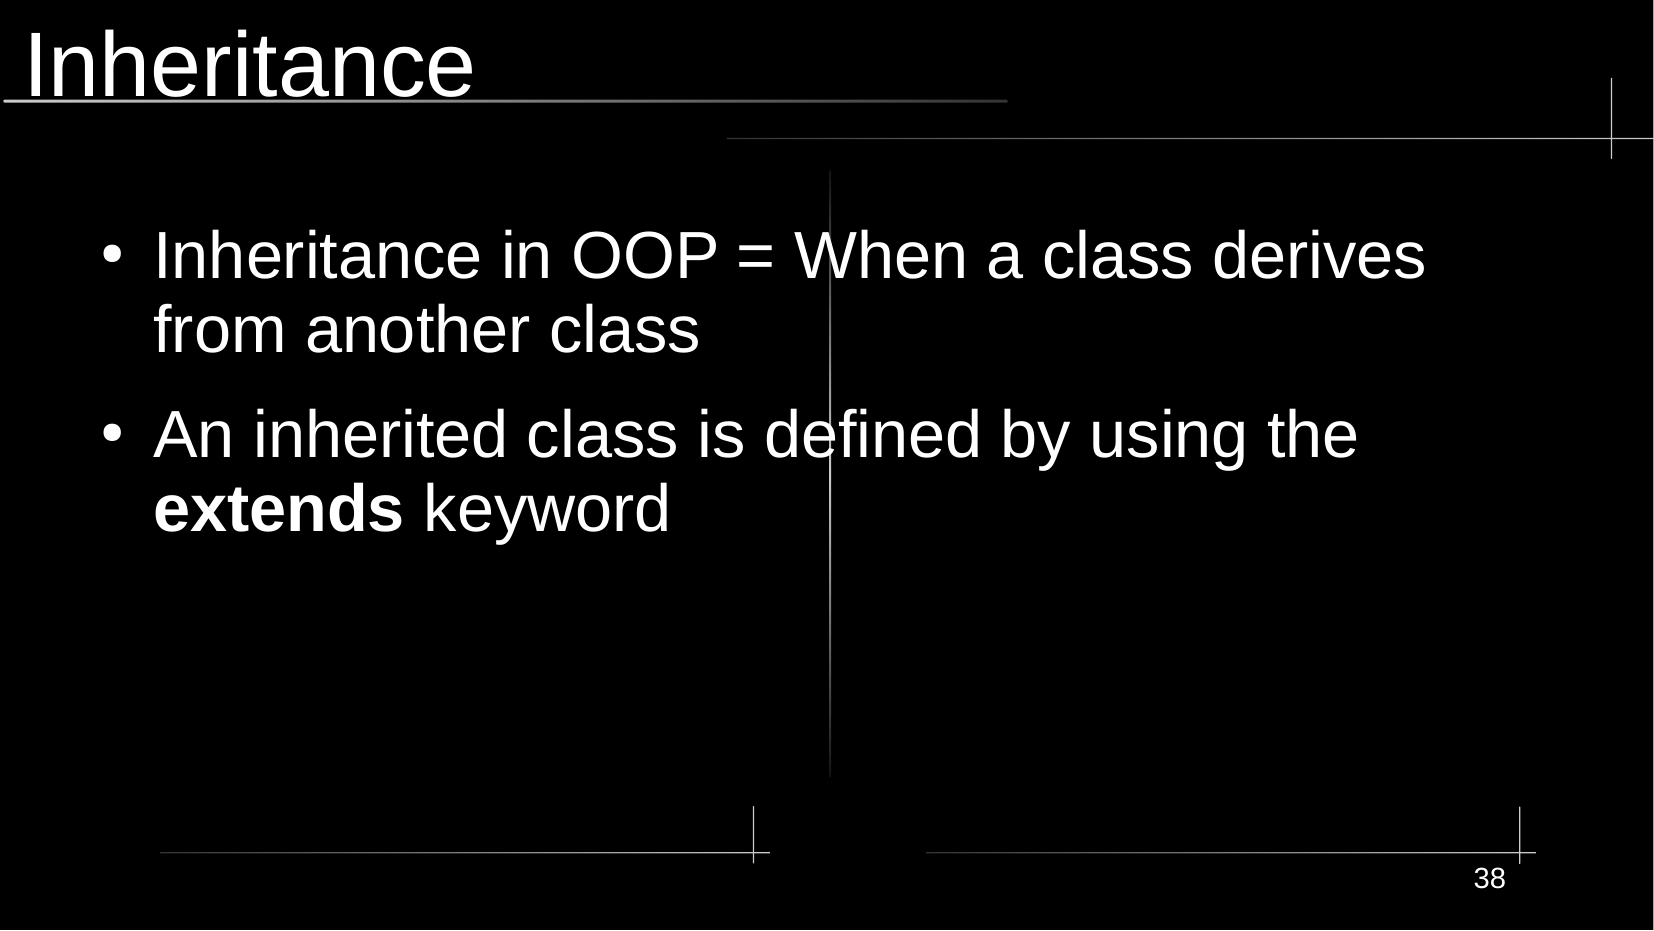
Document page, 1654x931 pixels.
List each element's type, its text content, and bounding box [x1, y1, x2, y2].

title Inheritance [23, 11, 1589, 119]
list Inheritance in OOP = When a class derives from another class An inherited class is defined by using the extends keyword [82, 217, 1571, 758]
